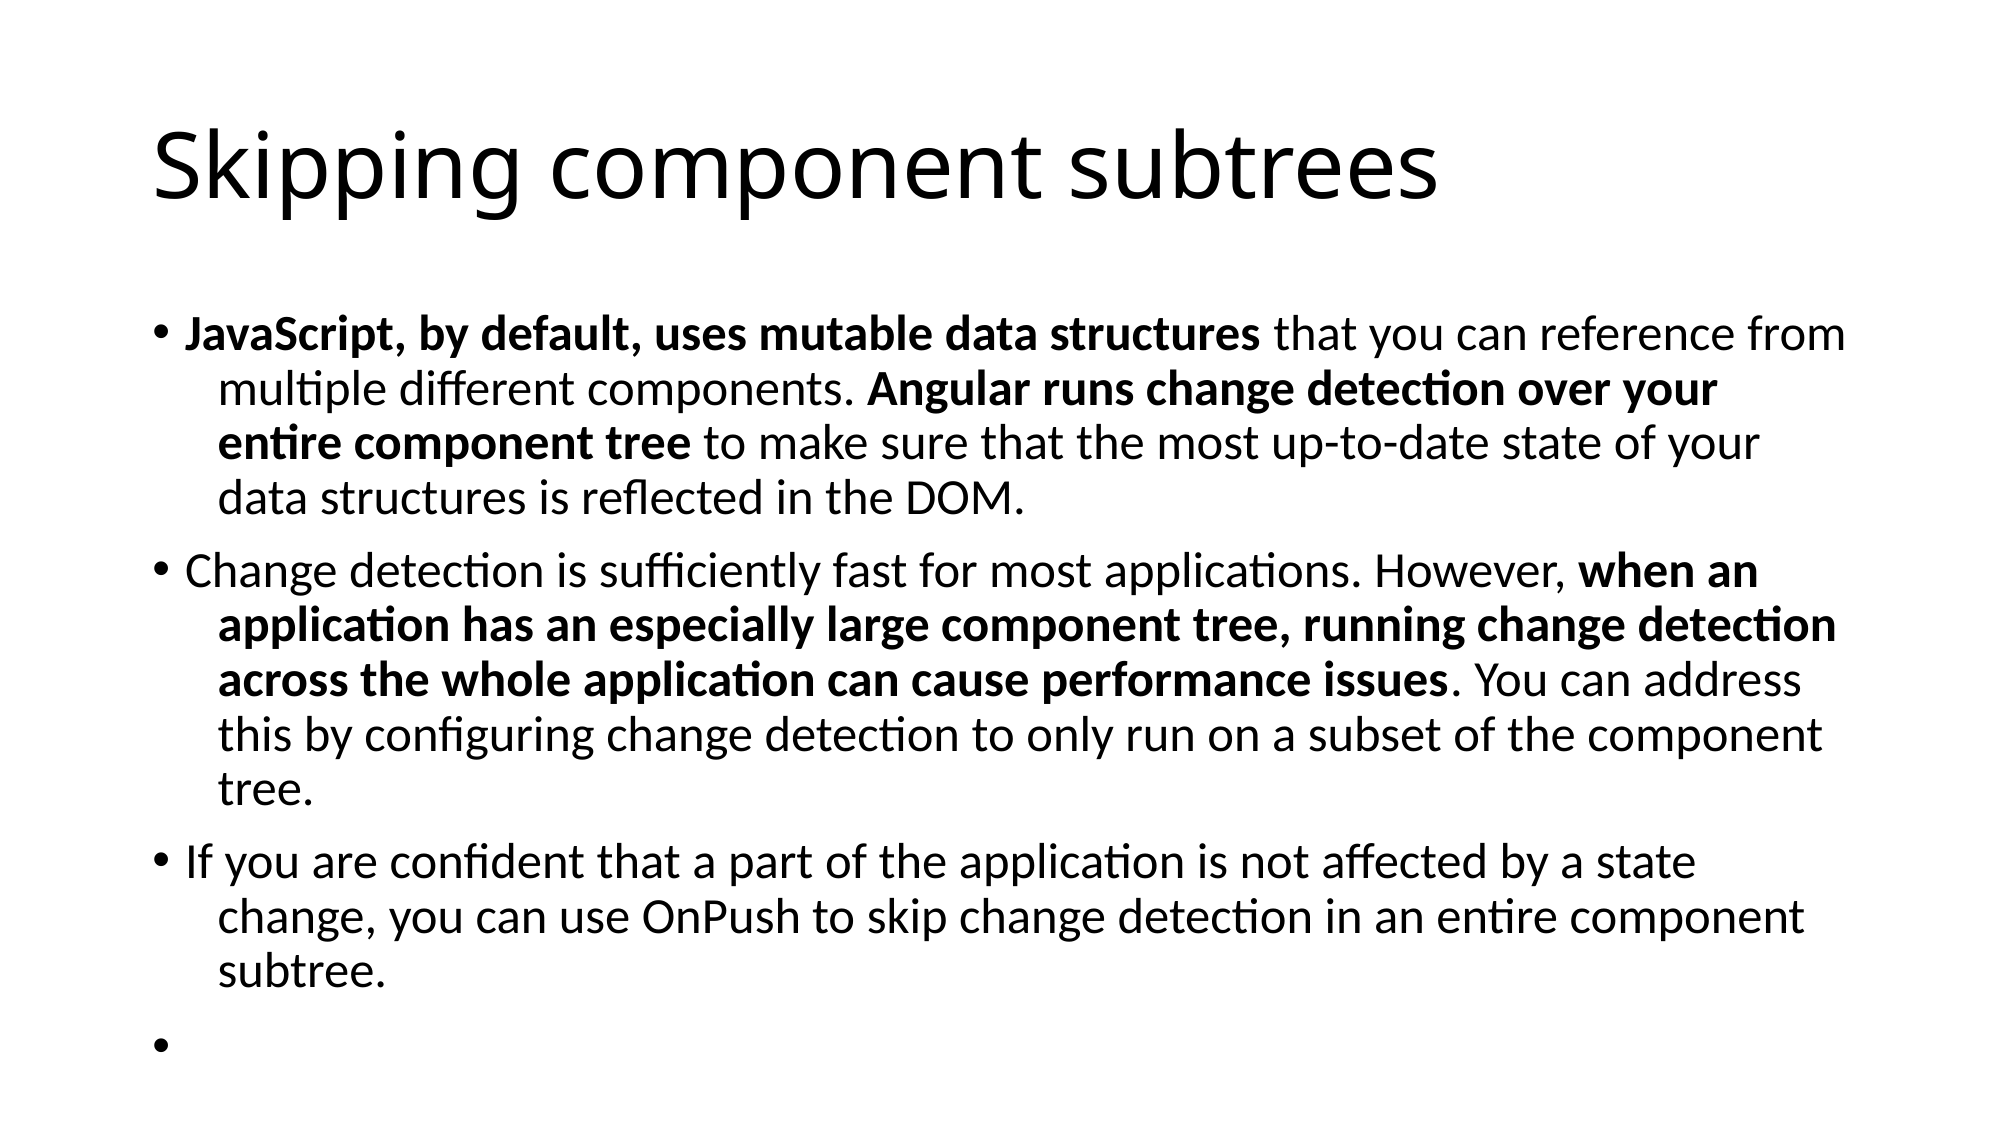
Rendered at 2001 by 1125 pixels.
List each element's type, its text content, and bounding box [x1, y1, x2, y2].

title Skipping component subtrees [137, 59, 1863, 278]
list JavaScript, by default, uses mutable data structures that you can reference from multiple different components. Angular runs change detection over your entire component tree to make sure that the most up-to-date state of your data structures is reflected in the DOM. Change detection is sufficiently fast for most applications. However, when an application has an especially large component tree, running change detection across the whole application can cause performance issues. You can address this by configuring change detection to only run on a subset of the component tree. If you are confident that a part of the application is not affected by a state change, you can use OnPush to skip change detection in an entire component subtree. [137, 299, 1863, 1014]
